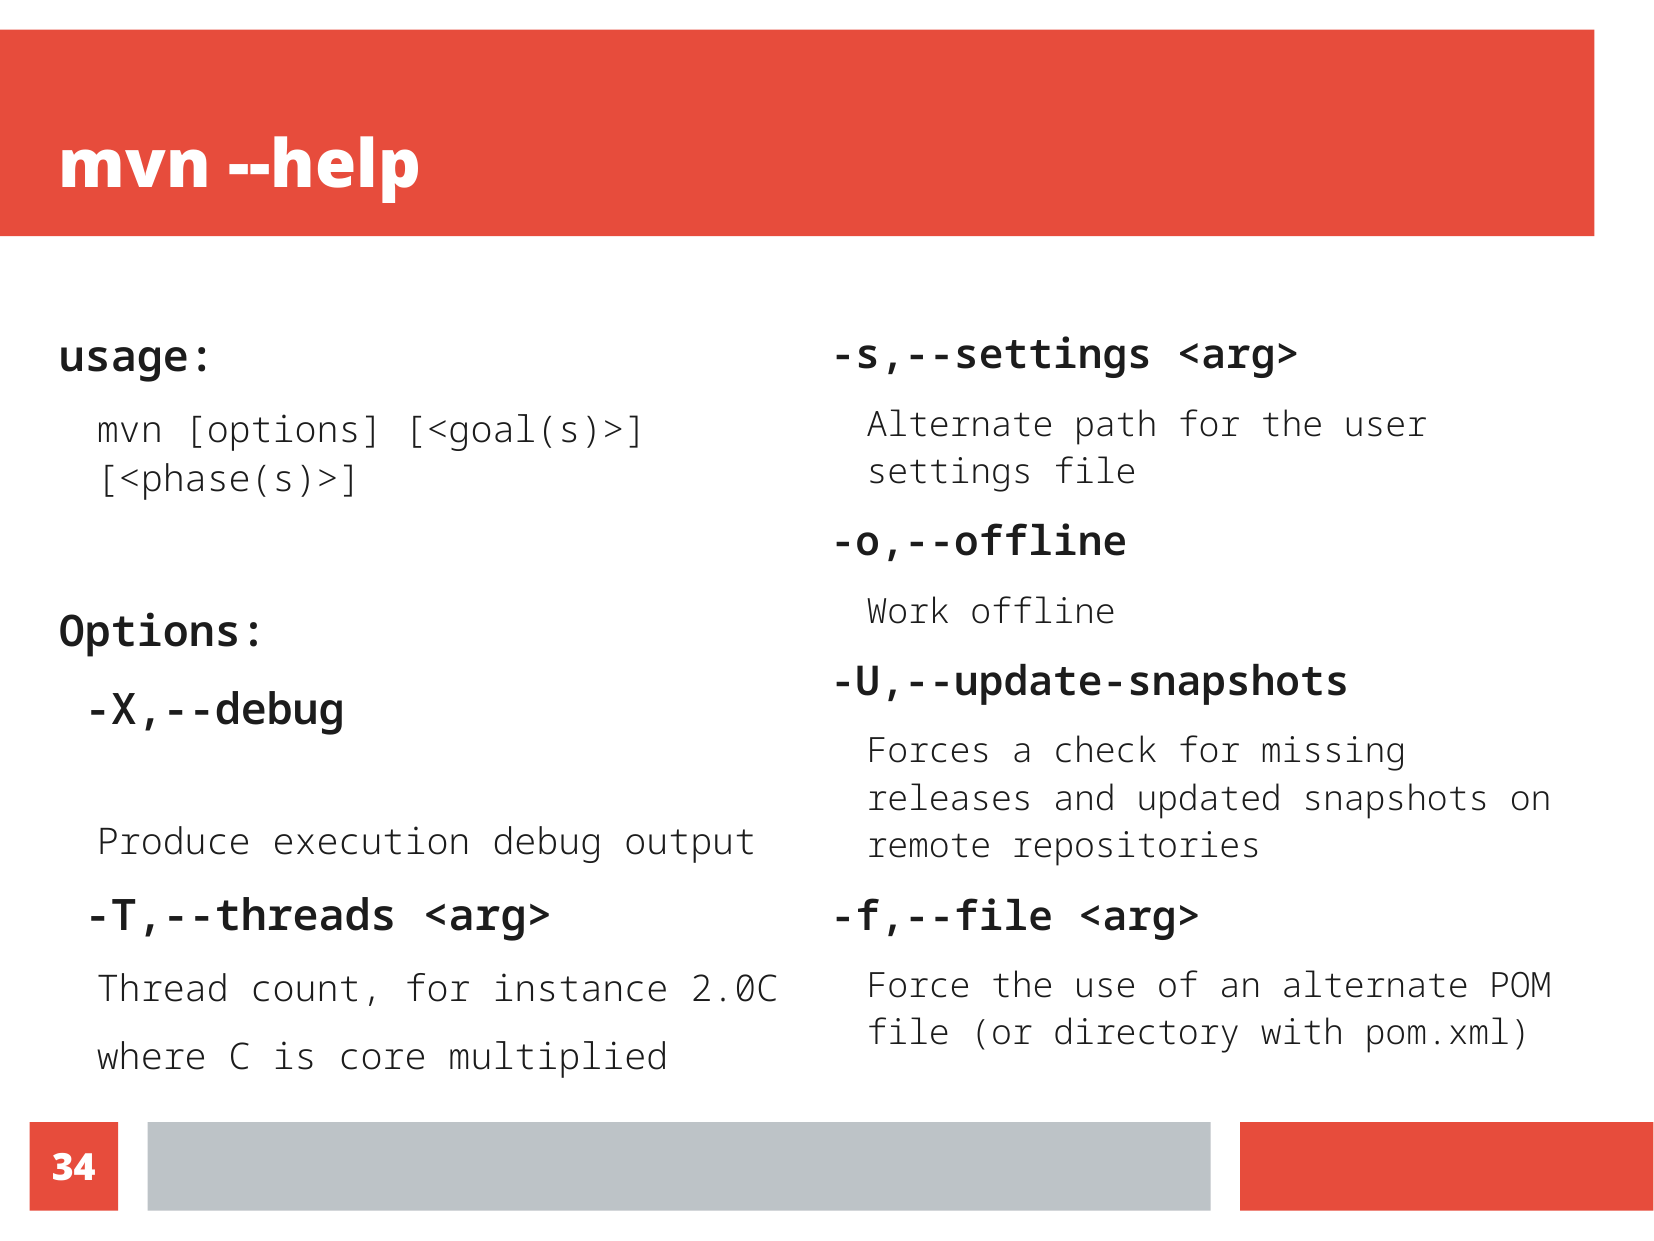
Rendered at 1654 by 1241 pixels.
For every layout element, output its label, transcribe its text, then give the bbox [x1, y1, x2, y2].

title mvn --help [59, 59, 1595, 207]
list usage: mvn [options] [<goal(s)>] [<phase(s)>] Options: -X,--debug Produce execution debug output -T,--threads <arg> Thread count, for instance 2.0C where C is core multiplied [59, 324, 794, 1093]
list -s,--settings <arg> Alternate path for the user settings file -o,--offline Work offline -U,--update-snapshots Forces a check for missing releases and updated snapshots on remote repositories -f,--file <arg> Force the use of an alternate POM file (or directory with pom.xml) [830, 324, 1566, 1093]
